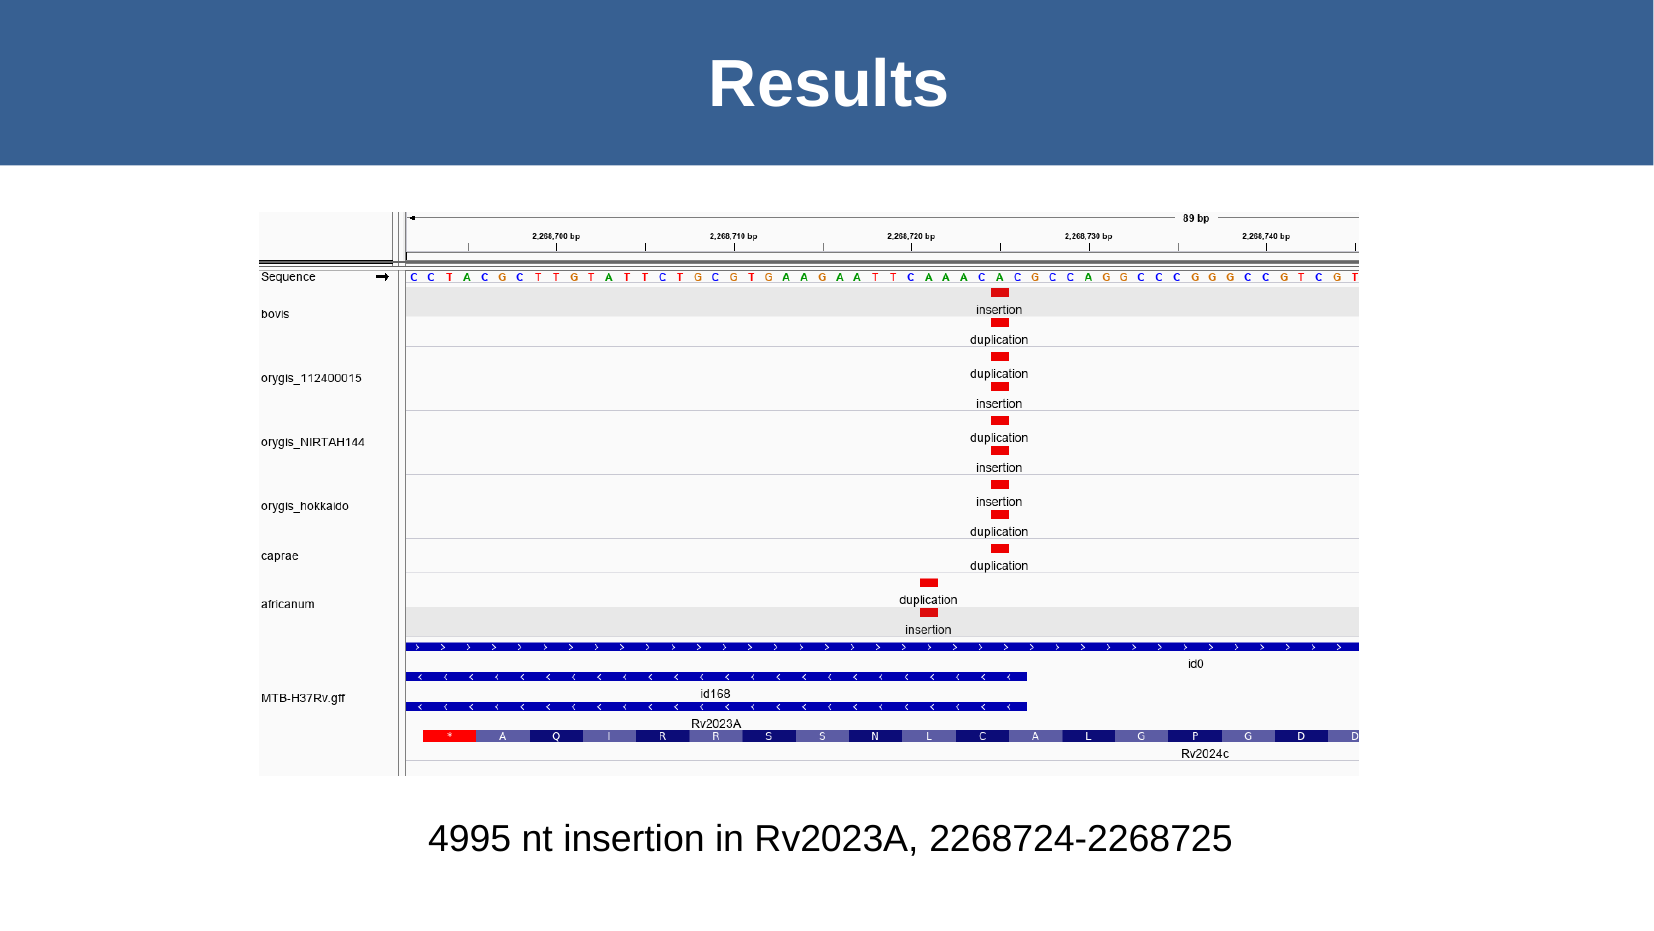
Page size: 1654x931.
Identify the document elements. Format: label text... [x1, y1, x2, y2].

picture [259, 212, 1359, 776]
text_box 4995 nt insertion in Rv2023A, 2268724-2268725 [413, 810, 1300, 875]
text_box Results [0, 0, 1654, 166]
